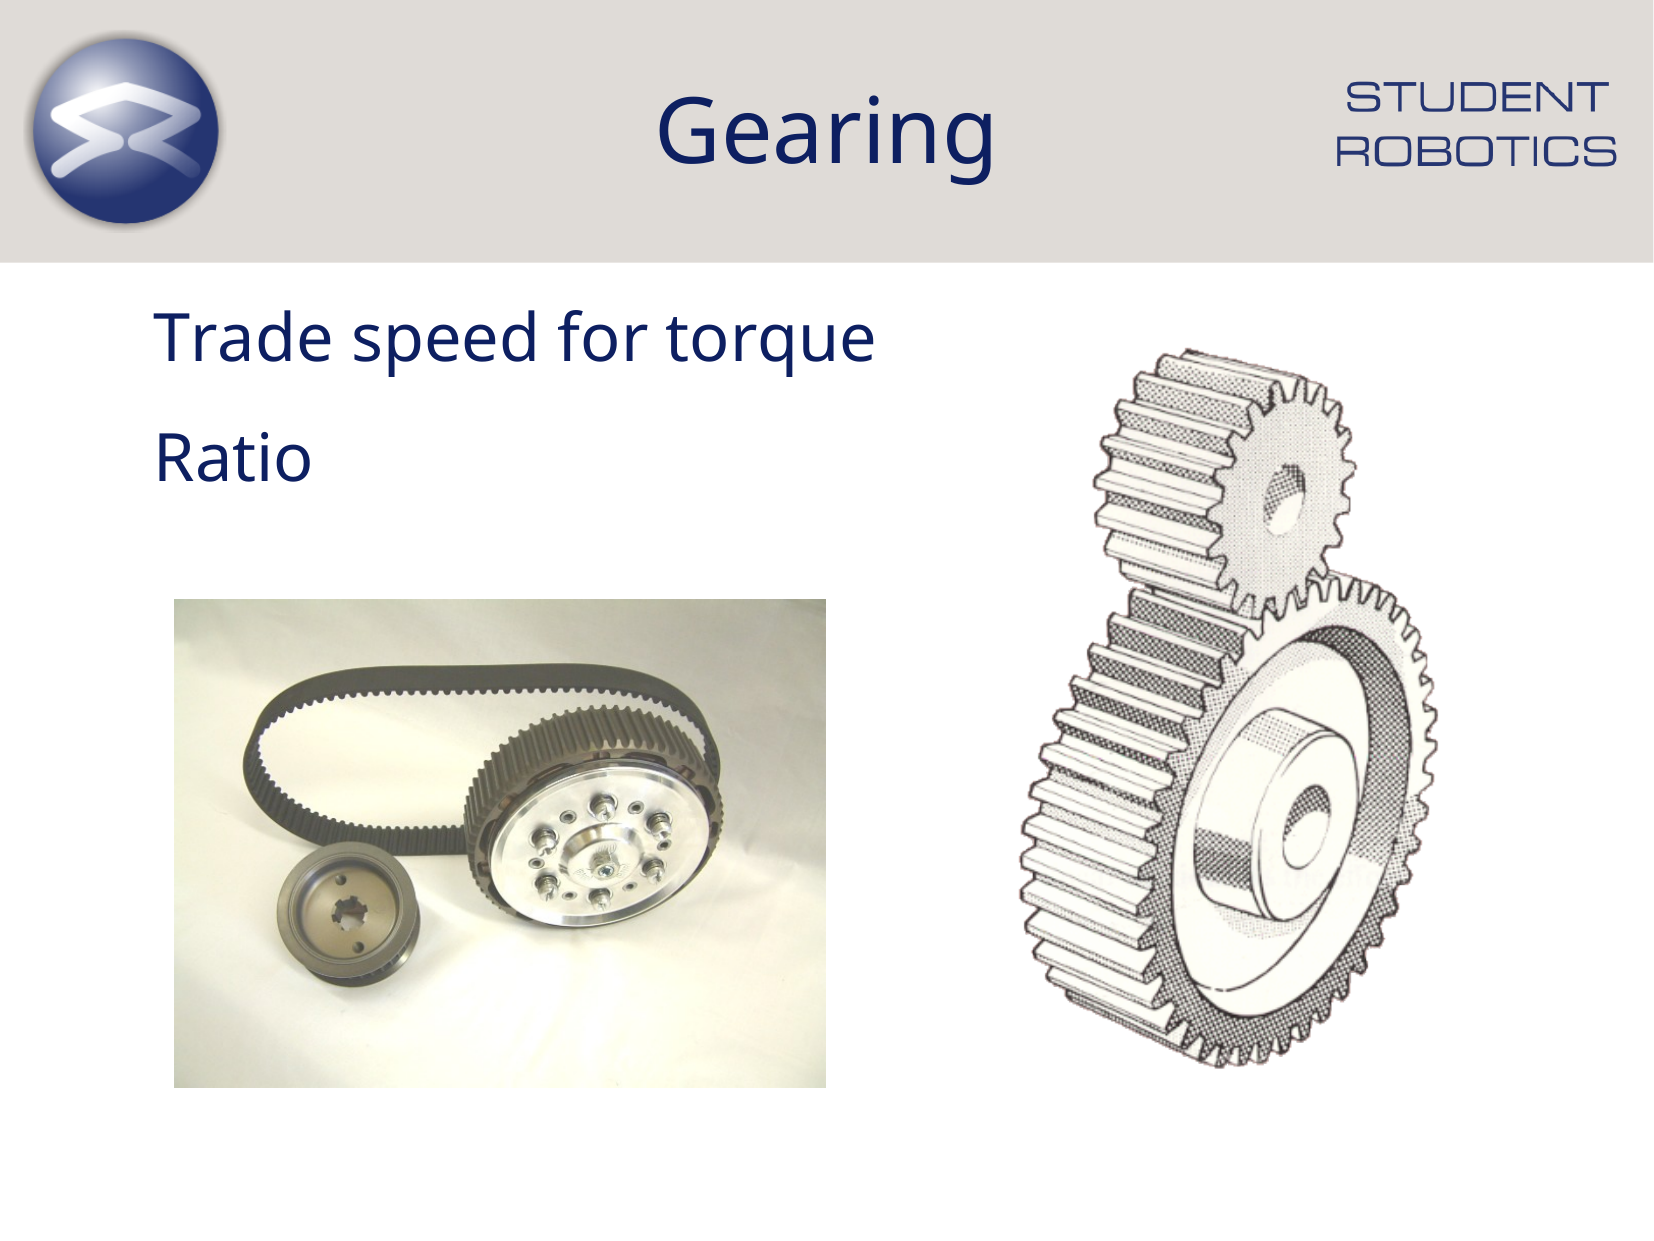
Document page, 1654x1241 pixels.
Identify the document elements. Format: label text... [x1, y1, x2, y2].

title Gearing [82, 0, 1571, 257]
list Trade speed for torque Ratio [82, 290, 1571, 1109]
picture [1571, 68, 1633, 174]
picture [9, 19, 82, 245]
